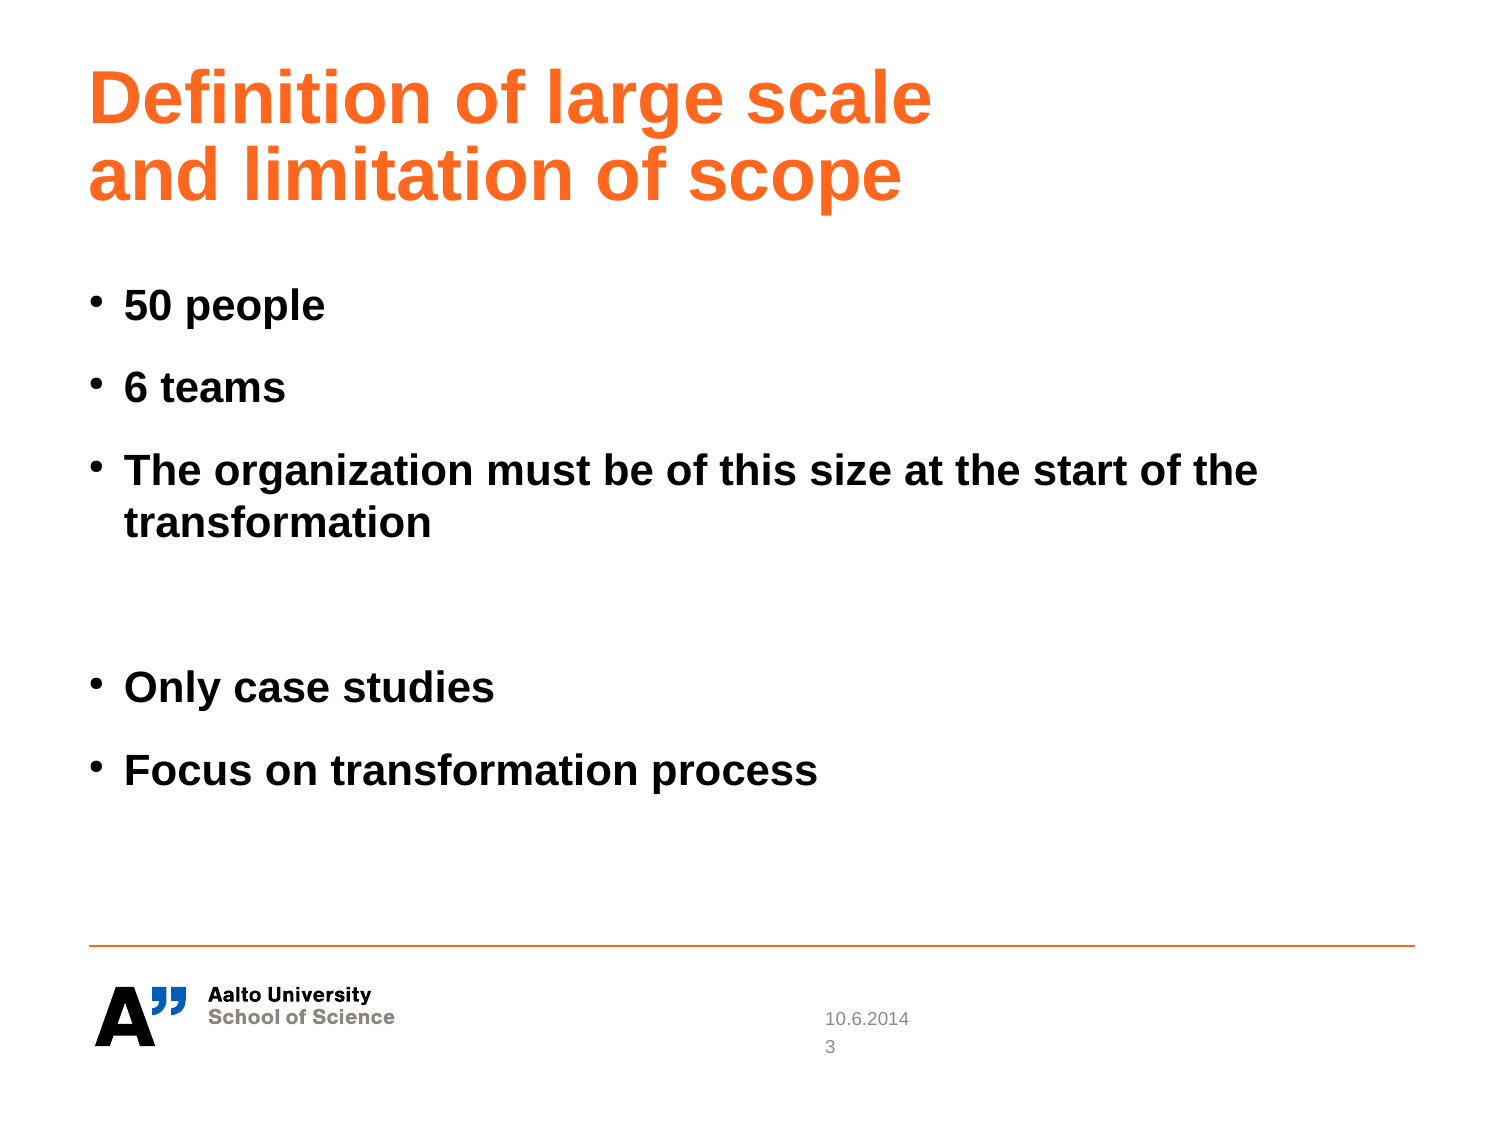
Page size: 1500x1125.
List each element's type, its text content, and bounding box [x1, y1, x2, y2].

text_box 50 people 6 teams The organization must be of this size at the start of the transformation Only case studies Focus on transformation process [88, 276, 1415, 905]
text_box Definition of large scale and limitation of scope [88, 62, 1415, 259]
text_box 10.6.2014 [810, 1002, 1405, 1033]
text_box <number> [810, 1033, 1405, 1060]
